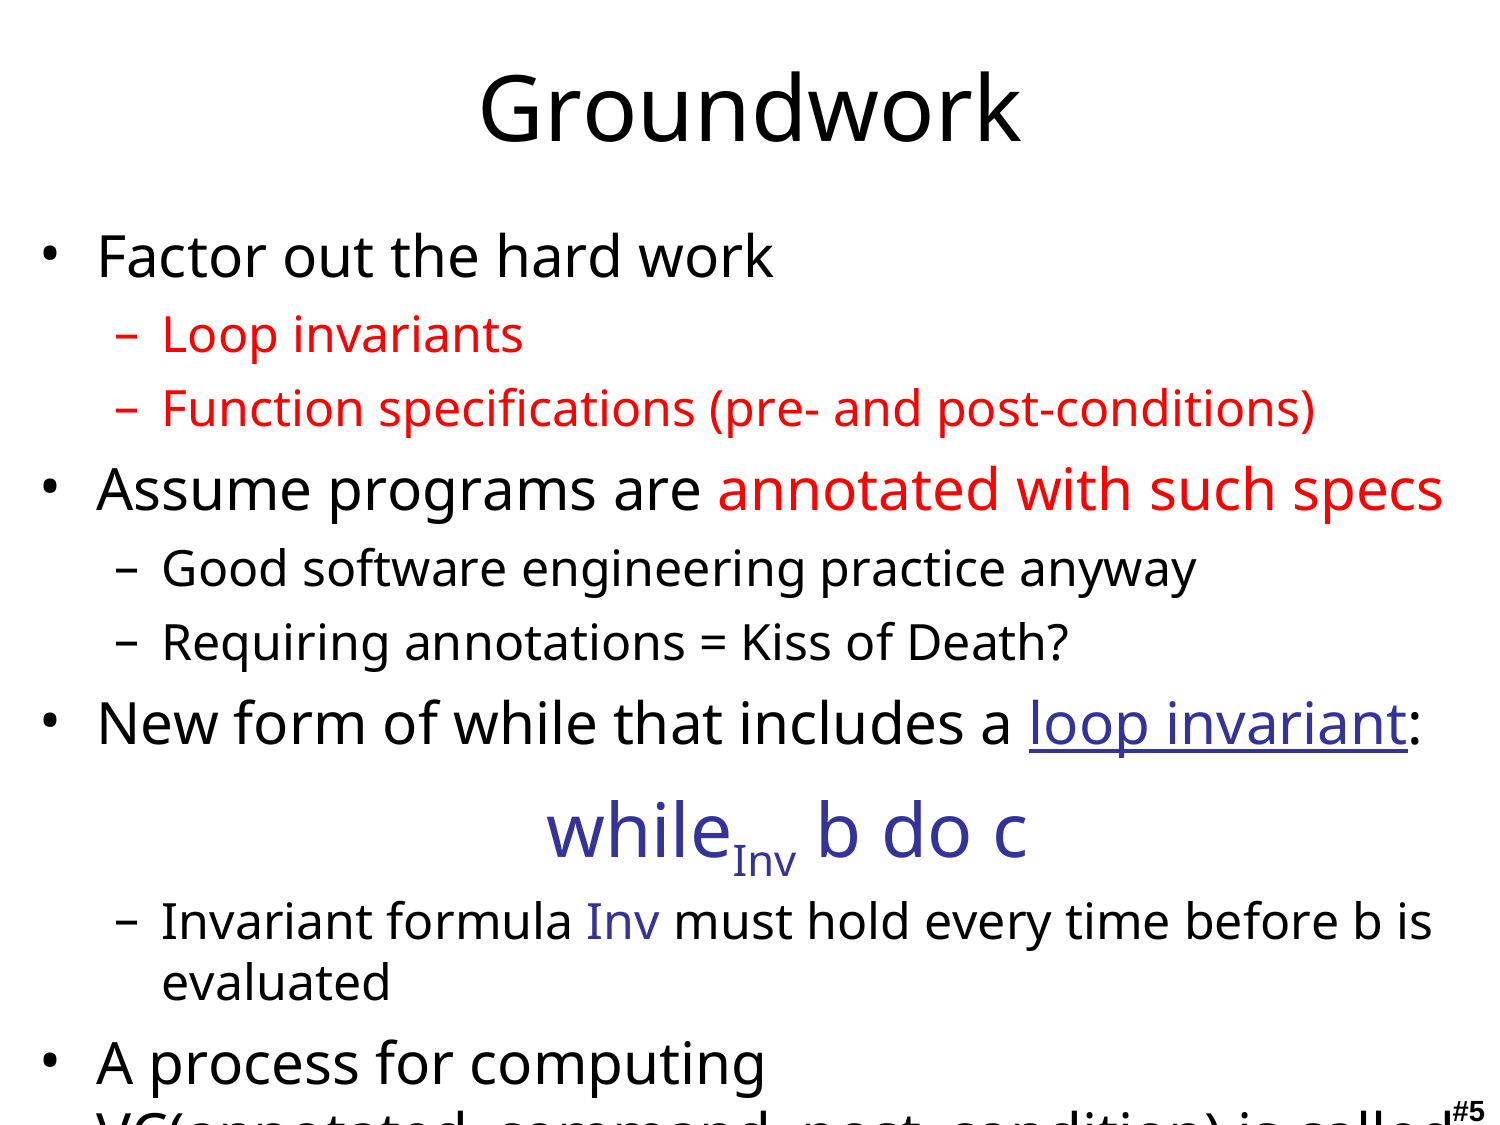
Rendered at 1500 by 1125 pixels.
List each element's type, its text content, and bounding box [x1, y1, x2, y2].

title Groundwork [24, 12, 1476, 201]
list Factor out the hard work Loop invariants Function specifications (pre- and post-conditions) Assume programs are annotated with such specs Good software engineering practice anyway Requiring annotations = Kiss of Death? New form of while that includes a loop invariant: whileInv b do c Invariant formula Inv must hold every time before b is evaluated A process for computing VC(annotated_command, post_condition) is called VCGen [24, 212, 1476, 1101]
